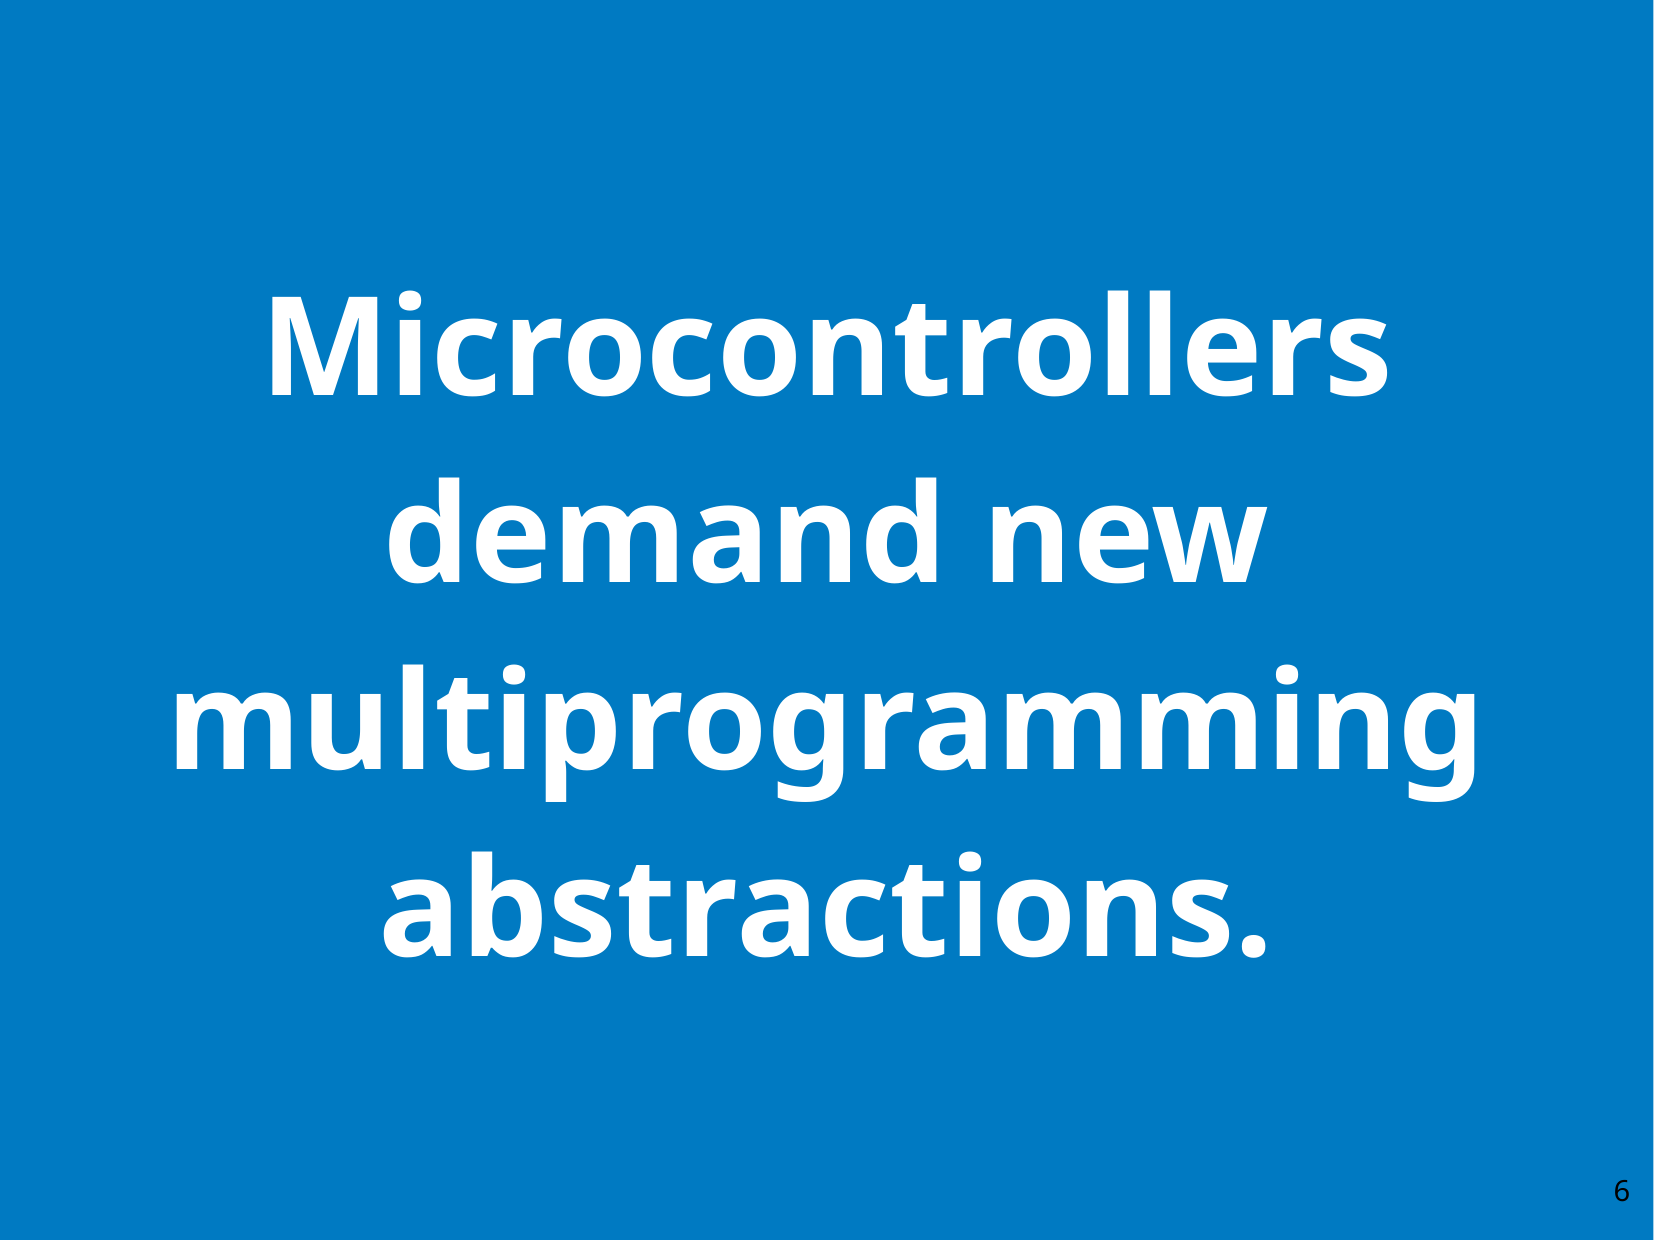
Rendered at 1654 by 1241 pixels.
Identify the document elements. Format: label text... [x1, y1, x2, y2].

text_box Microcontrollers demand new multiprogramming abstractions. [0, 0, 1654, 1241]
